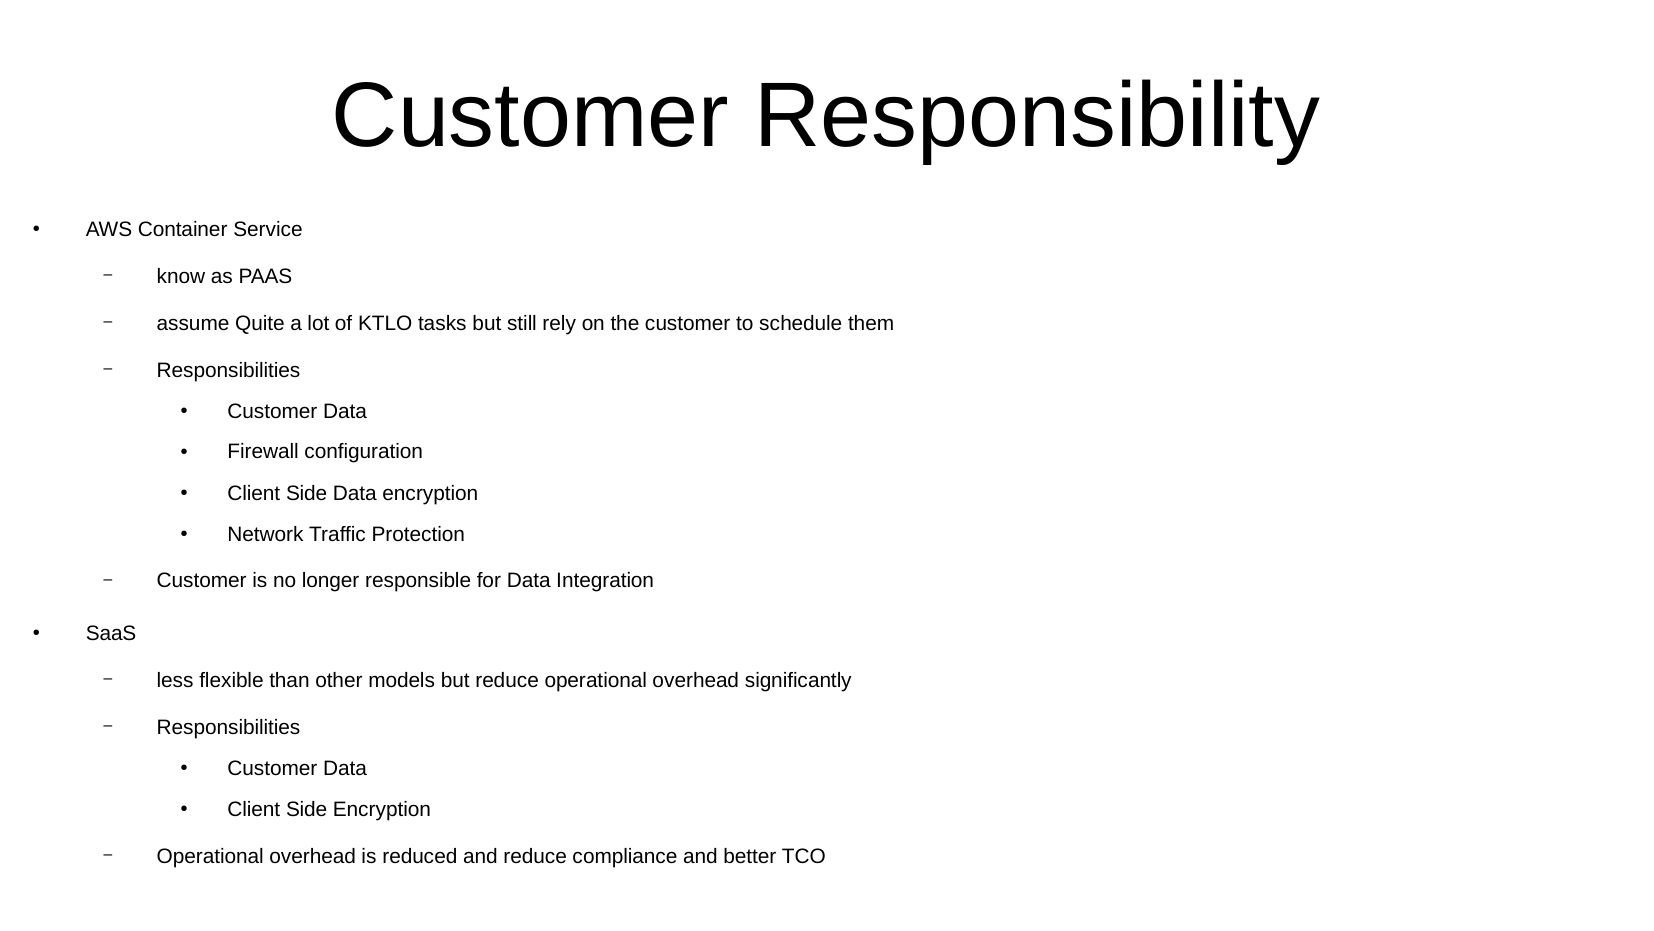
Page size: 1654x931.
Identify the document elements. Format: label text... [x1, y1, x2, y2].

title Customer Responsibility [82, 37, 1571, 193]
list AWS Container Service know as PAAS assume Quite a lot of KTLO tasks but still rely on the customer to schedule them Responsibilities Customer Data Firewall configuration Client Side Data encryption Network Traffic Protection Customer is no longer responsible for Data Integration SaaS less flexible than other models but reduce operational overhead significantly Responsibilities Customer Data Client Side Encryption Operational overhead is reduced and reduce compliance and better TCO [15, 217, 1571, 901]
